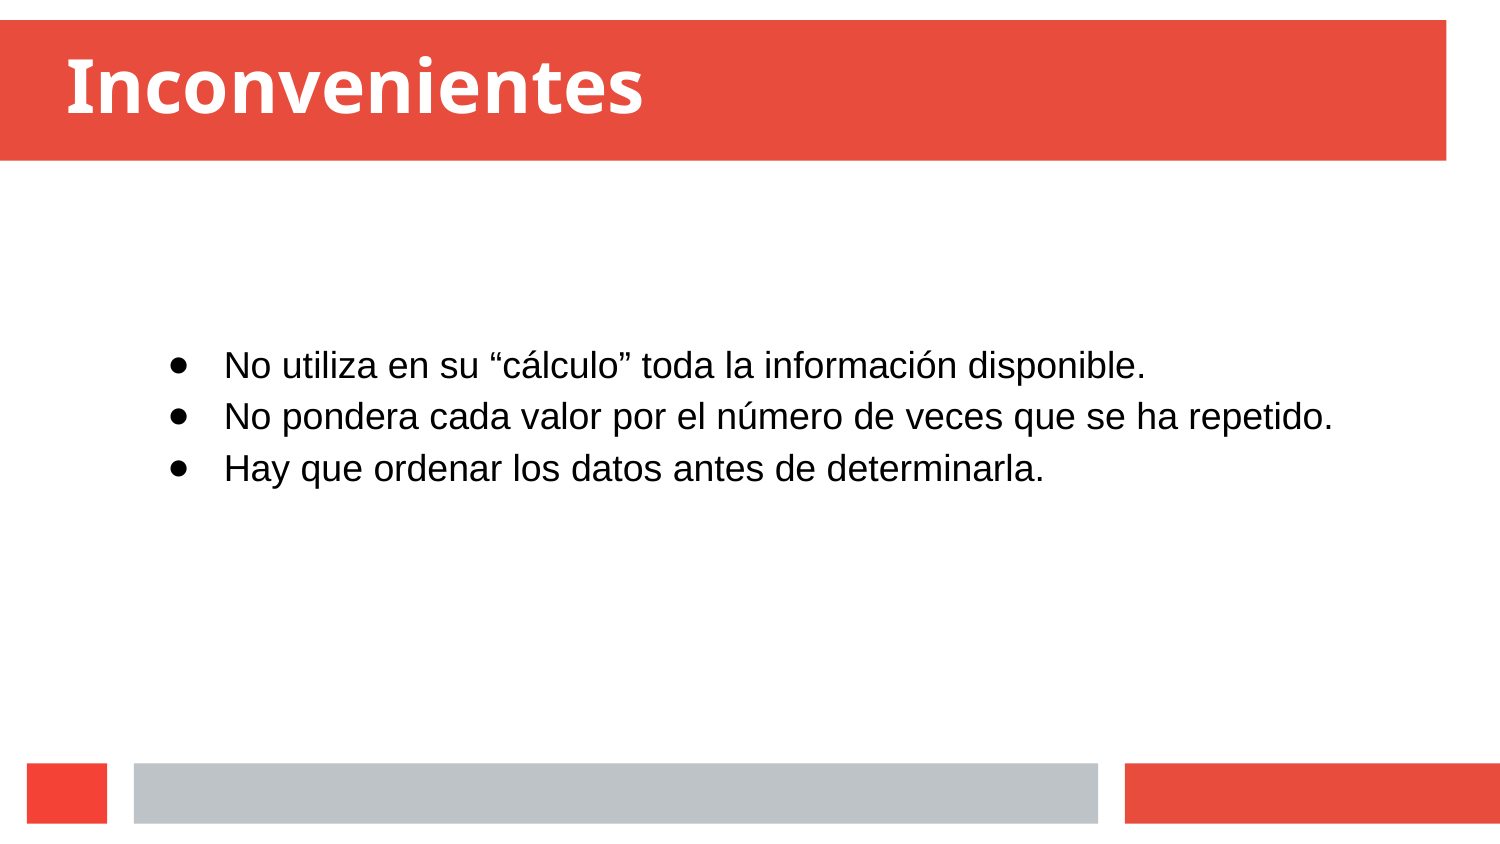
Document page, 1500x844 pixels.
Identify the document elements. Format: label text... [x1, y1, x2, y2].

title Inconvenientes [53, 40, 1447, 141]
subtitle No utiliza en su “cálculo” toda la información disponible. No pondera cada valor por el número de veces que se ha repetido. Hay que ordenar los datos antes de determinarla. [136, 321, 1500, 844]
